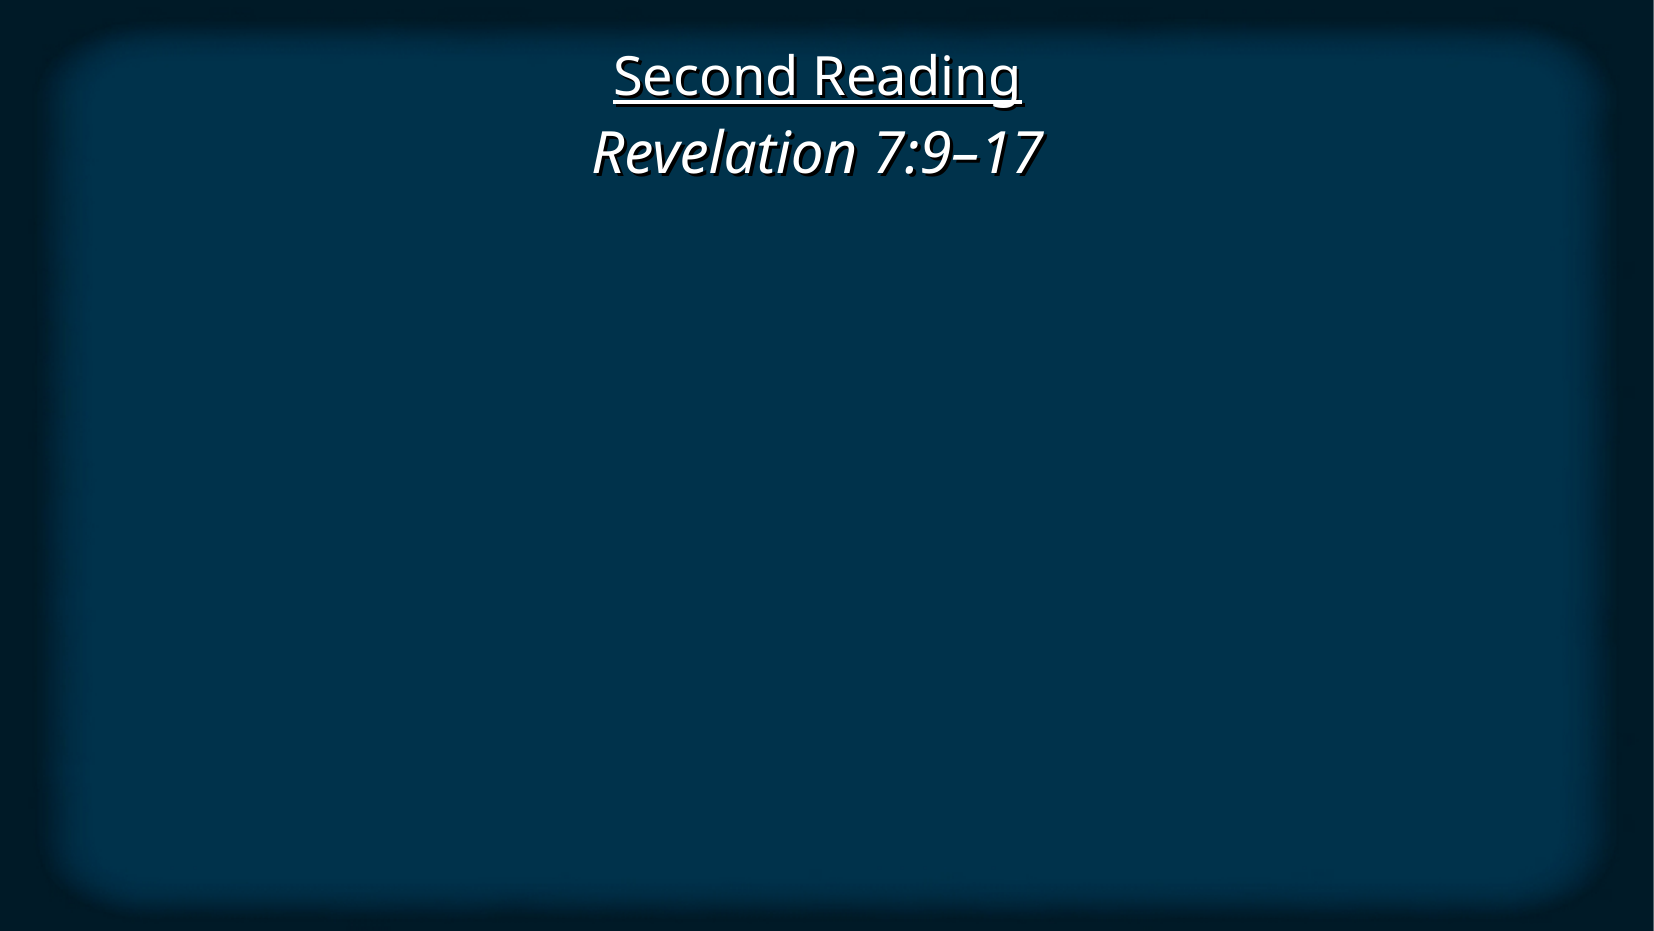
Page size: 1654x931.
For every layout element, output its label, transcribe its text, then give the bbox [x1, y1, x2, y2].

picture [0, 0, 1654, 931]
text_box Second Reading Revelation 7:9–17 [75, 30, 1561, 194]
